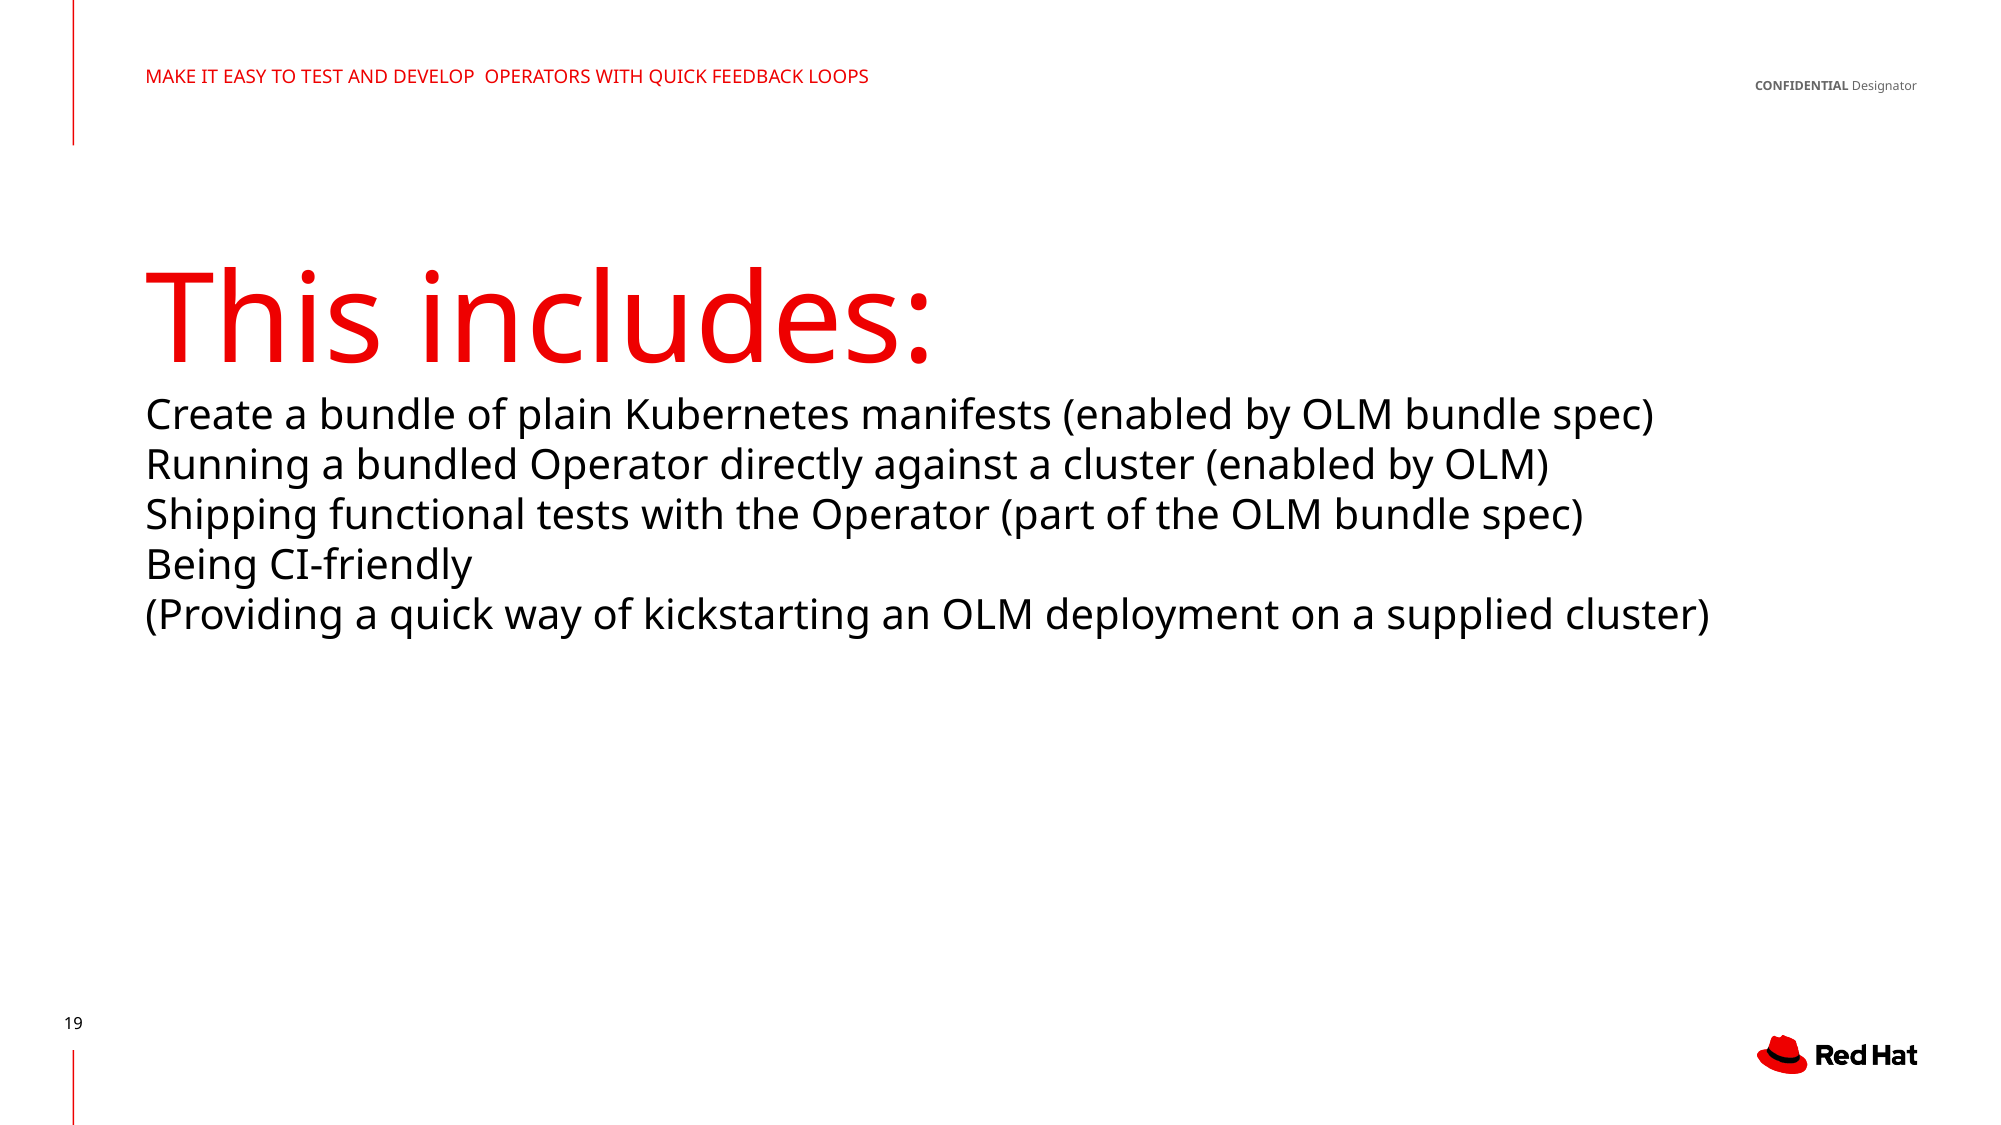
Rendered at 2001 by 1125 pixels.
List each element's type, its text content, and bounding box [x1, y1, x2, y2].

title This includes: Create a bundle of plain Kubernetes manifests (enabled by OLM bundle spec) Running a bundled Operator directly against a cluster (enabled by OLM) Shipping functional tests with the Operator (part of the OLM bundle spec) Being CI-friendly (Providing a quick way of kickstarting an OLM deployment on a supplied cluster) [73, 222, 1926, 943]
subtitle MAKE IT EASY TO TEST AND DEVELOP OPERATORS WITH QUICK FEEDBACK LOOPS [73, 9, 919, 143]
picture [1757, 1035, 1918, 1074]
slide_number <number> [13, 1012, 134, 1036]
